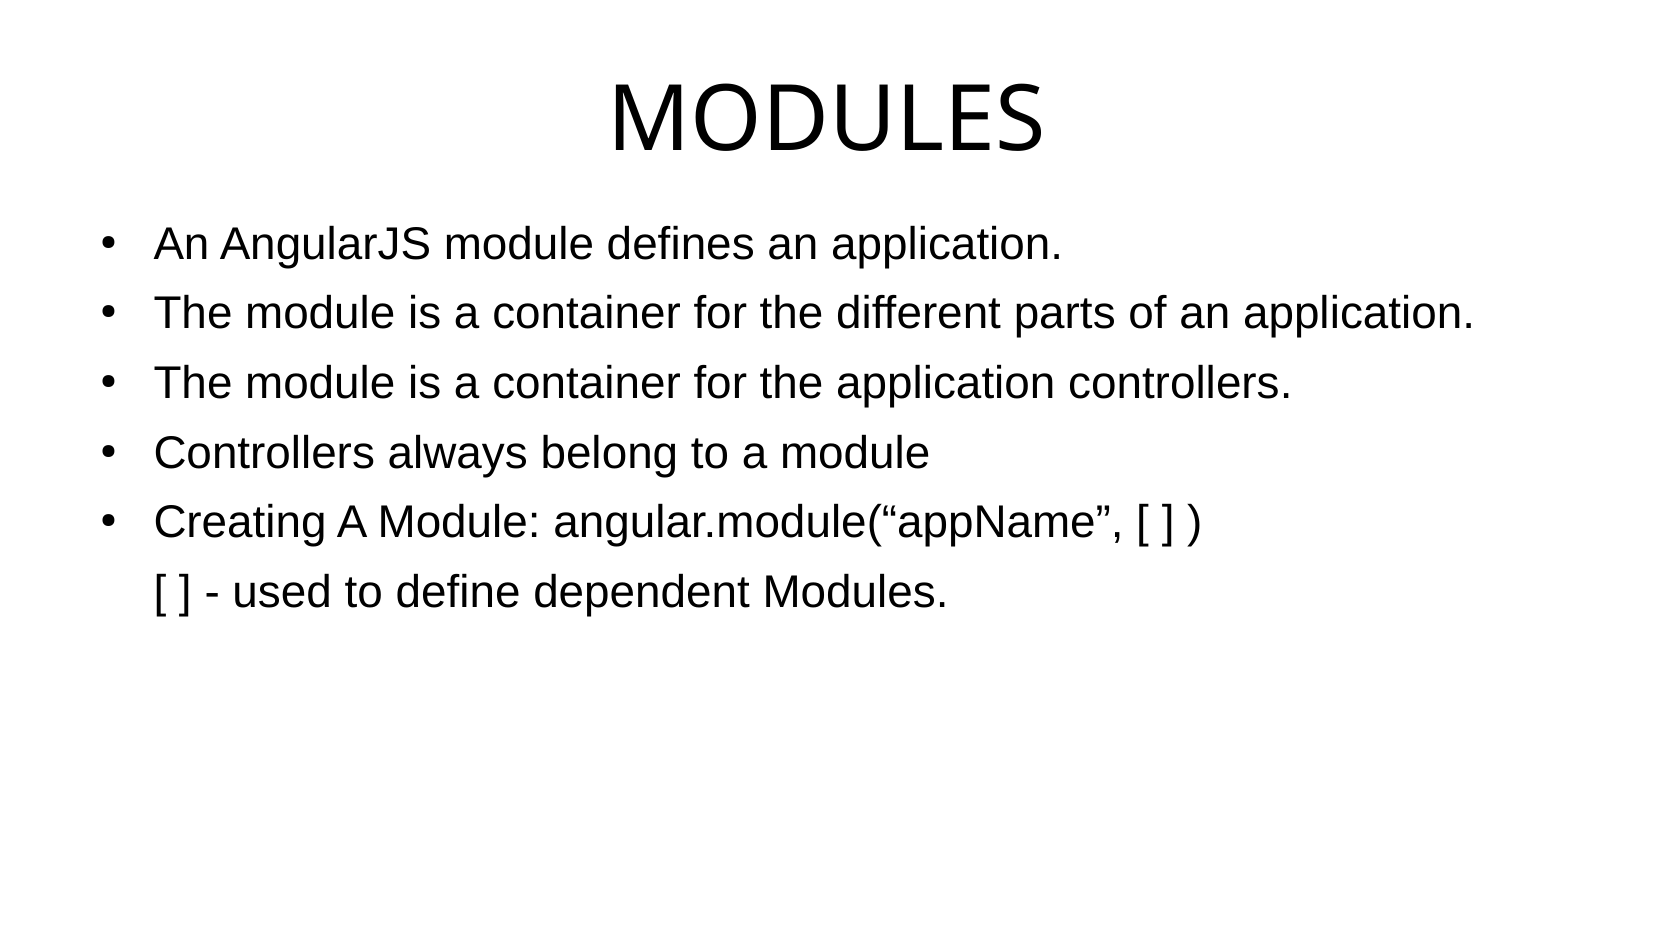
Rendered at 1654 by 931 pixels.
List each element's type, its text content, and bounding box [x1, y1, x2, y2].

title MODULES [82, 37, 1571, 193]
list An AngularJS module defines an application. The module is a container for the different parts of an application. The module is a container for the application controllers. Controllers always belong to a module Creating A Module: angular.module(“appName”, [ ] ) [ ] - used to define dependent Modules. [82, 217, 1571, 840]
